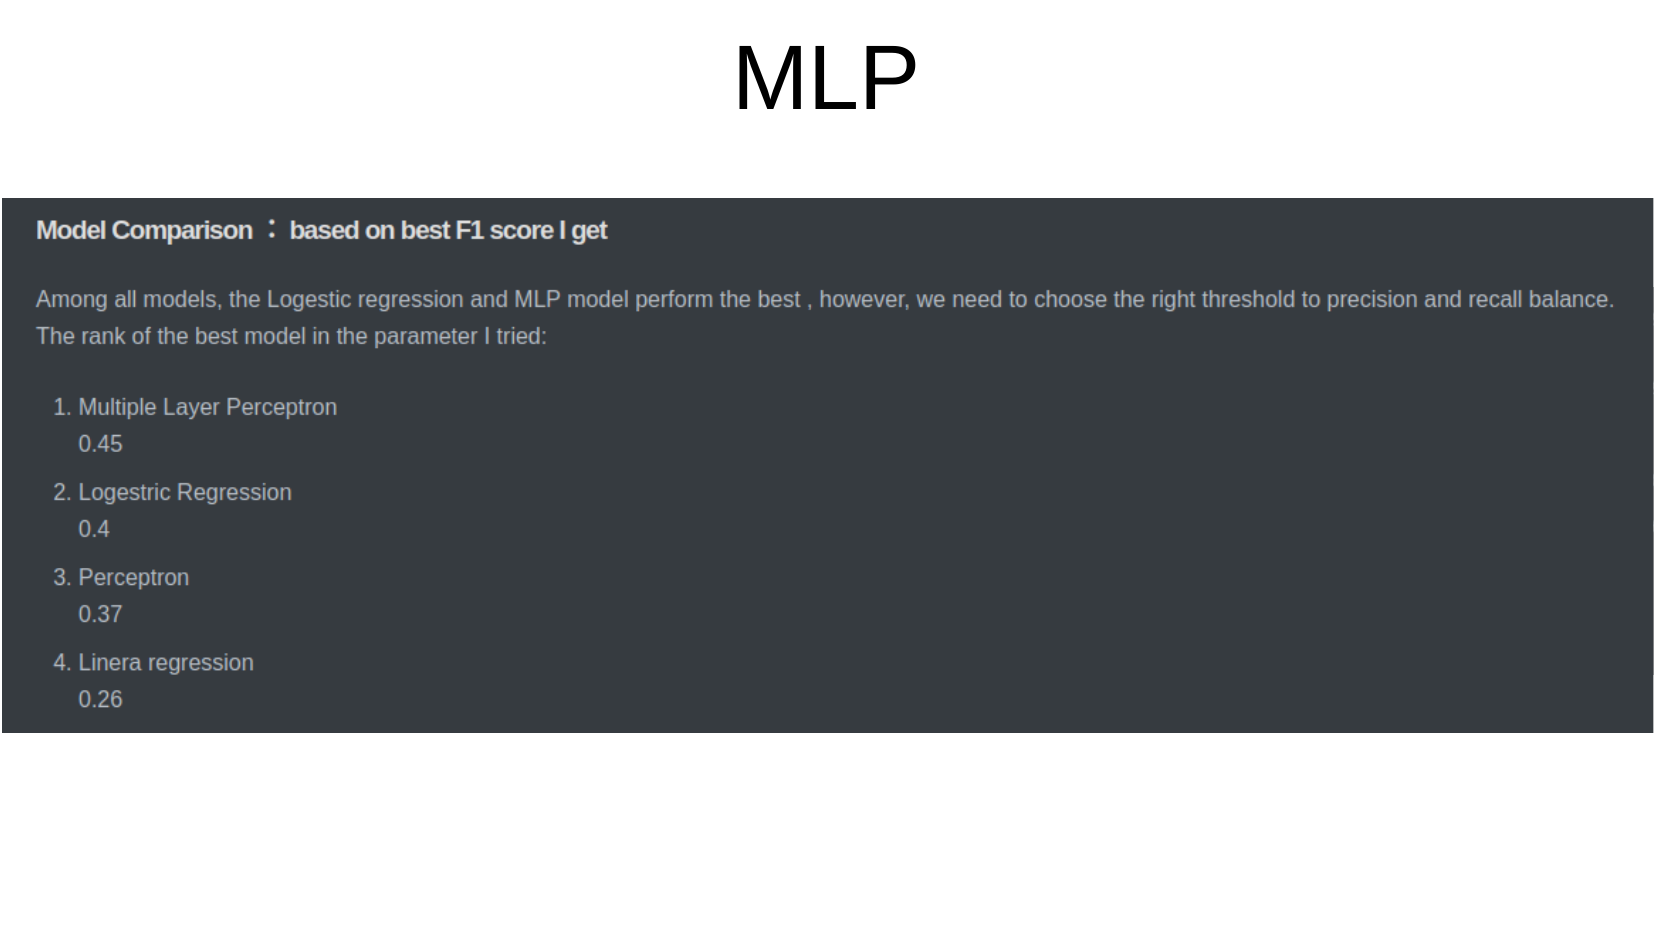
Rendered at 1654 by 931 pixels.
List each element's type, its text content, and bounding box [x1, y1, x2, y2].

title MLP [82, 0, 1571, 156]
picture [2, 198, 1654, 733]
